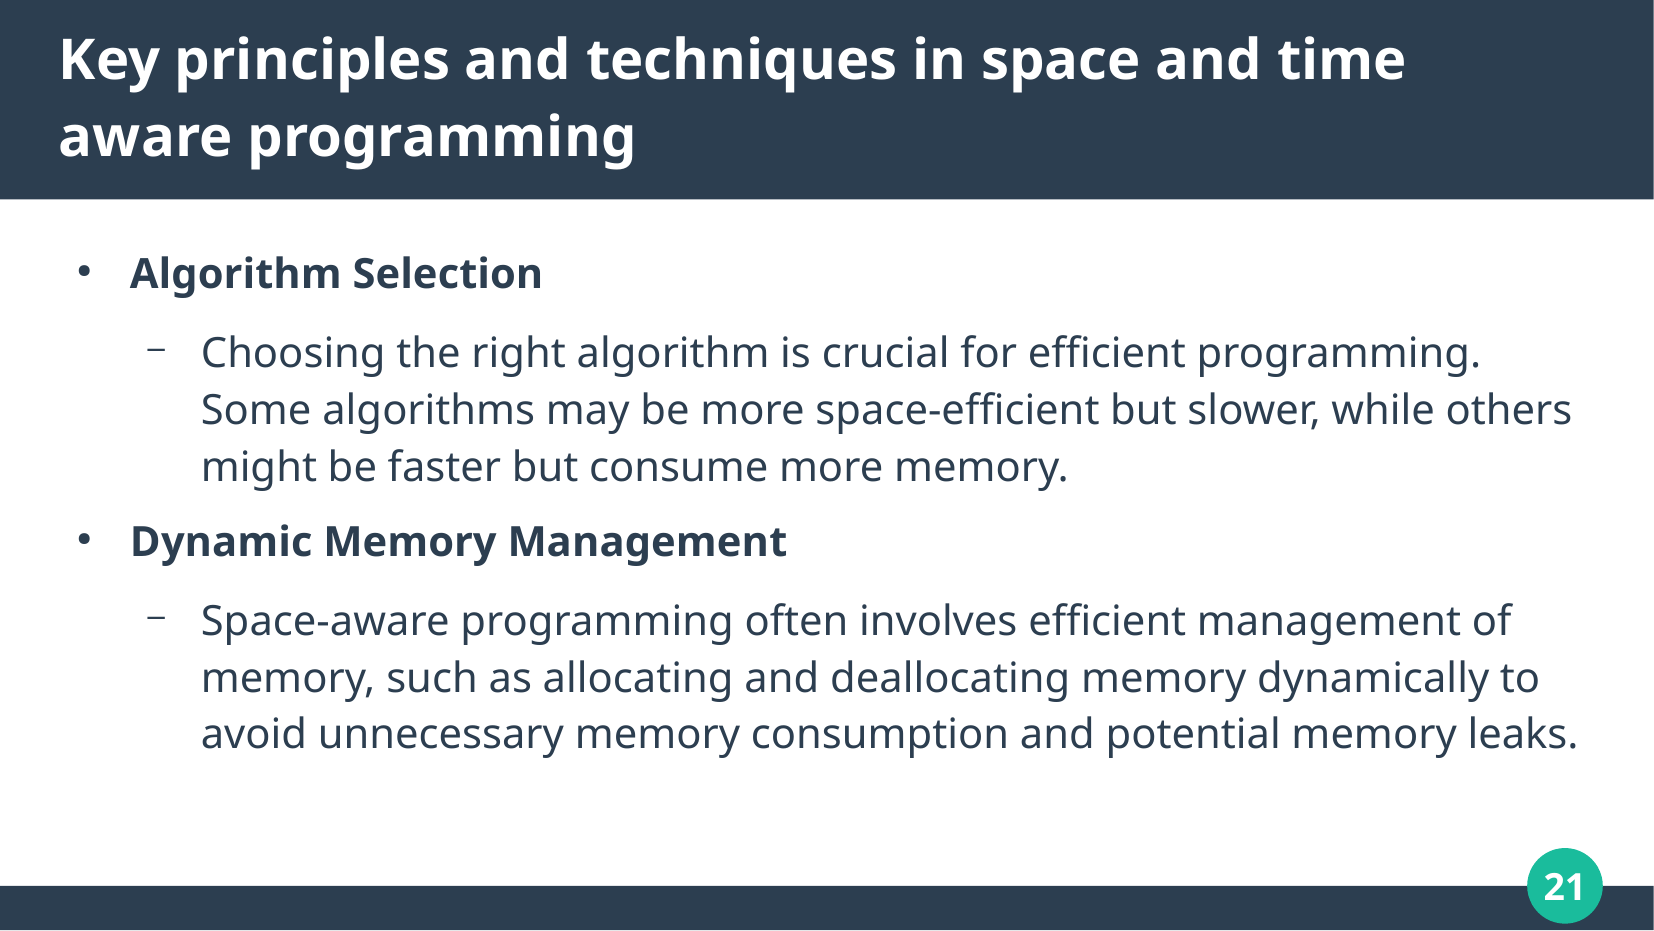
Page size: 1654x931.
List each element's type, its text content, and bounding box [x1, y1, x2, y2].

title Key principles and techniques in space and time aware programming [59, 37, 1595, 156]
list Algorithm Selection Choosing the right algorithm is crucial for efficient programming. Some algorithms may be more space-efficient but slower, while others might be faster but consume more memory. Dynamic Memory Management Space-aware programming often involves efficient management of memory, such as allocating and deallocating memory dynamically to avoid unnecessary memory consumption and potential memory leaks. [59, 243, 1595, 864]
